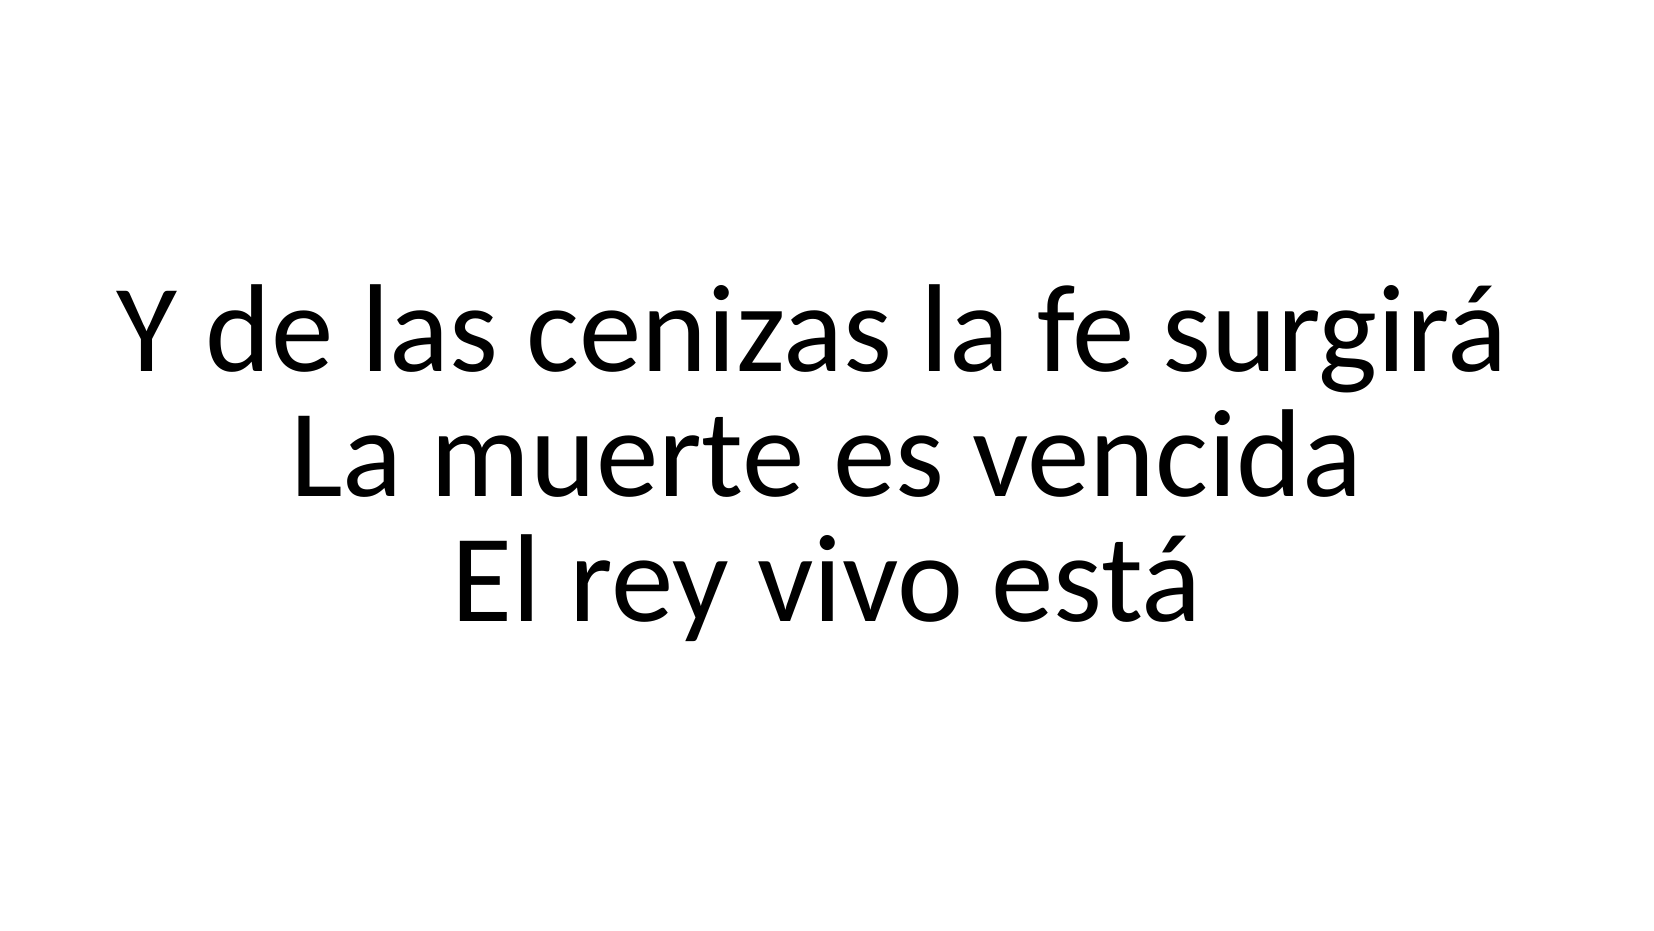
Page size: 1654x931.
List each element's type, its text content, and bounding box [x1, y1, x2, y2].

title Y de las cenizas la fe surgirá La muerte es vencida El rey vivo está [0, 0, 1654, 931]
